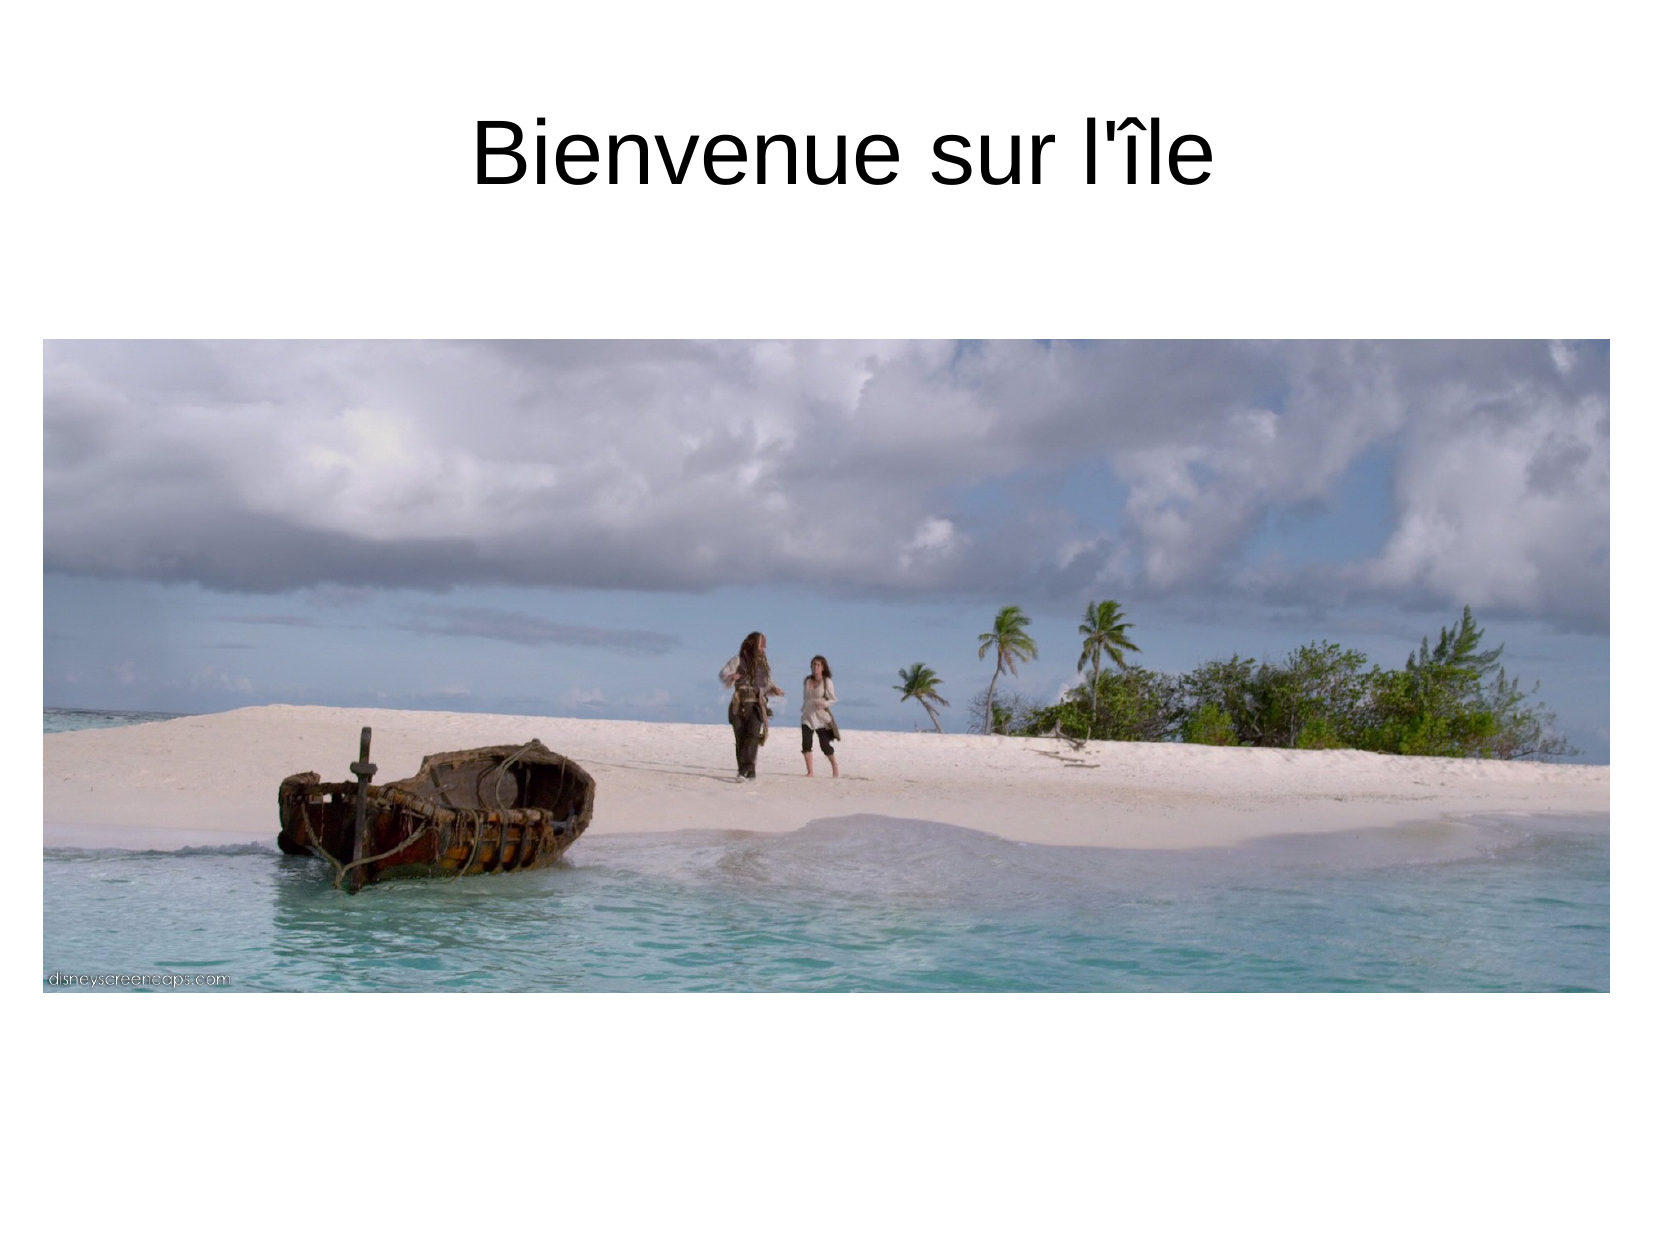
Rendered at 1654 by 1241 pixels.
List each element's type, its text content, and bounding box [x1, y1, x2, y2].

picture [43, 339, 1610, 993]
title Bienvenue sur l'île [82, 49, 1571, 257]
